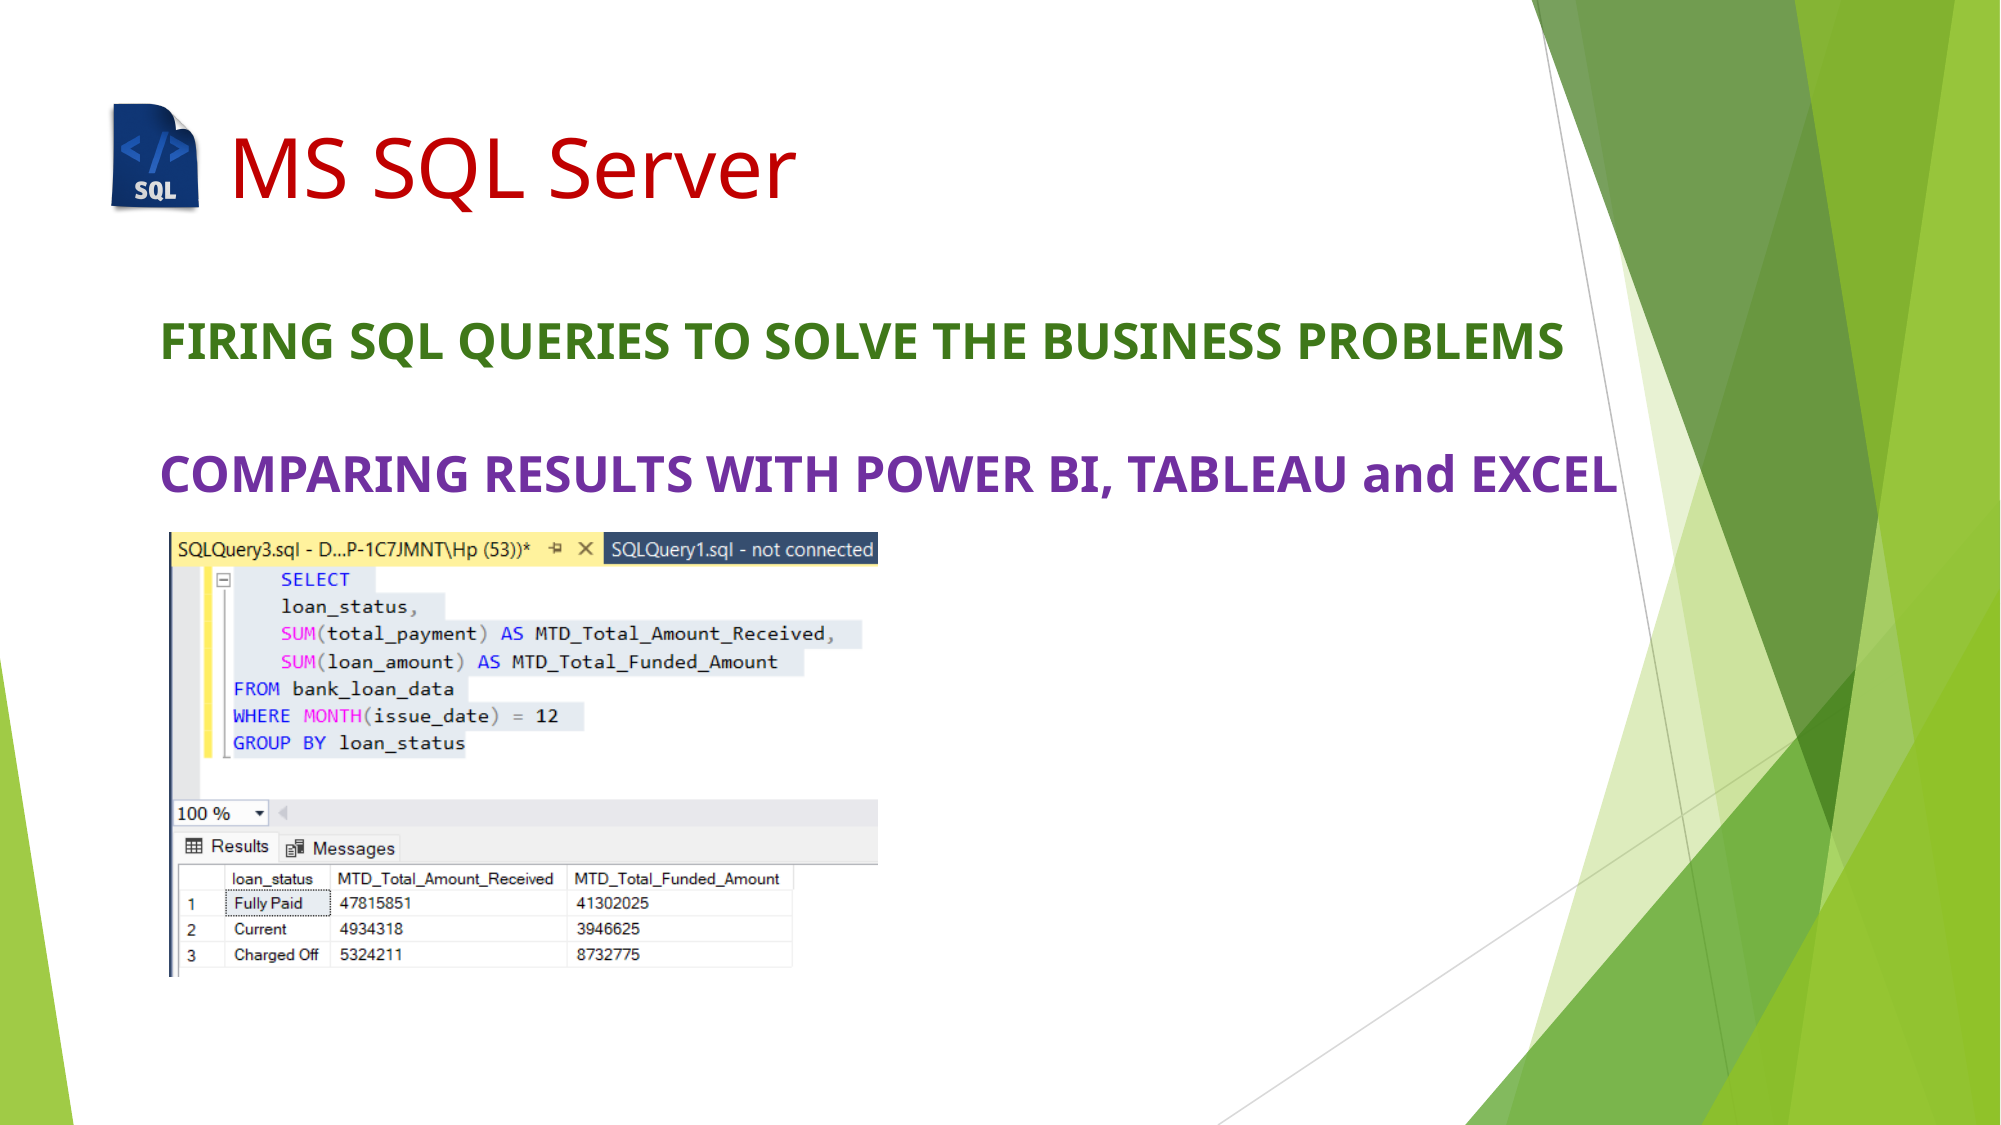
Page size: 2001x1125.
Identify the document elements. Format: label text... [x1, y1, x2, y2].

picture [86, 89, 221, 224]
text_box MS SQL Server [221, 107, 1310, 224]
text_box COMPARING RESULTS WITH POWER BI, TABLEAU and EXCEL [145, 434, 1691, 572]
picture [169, 532, 878, 977]
text_box FIRING SQL QUERIES TO SOLVE THE BUSINESS PROBLEMS [144, 301, 1881, 439]
